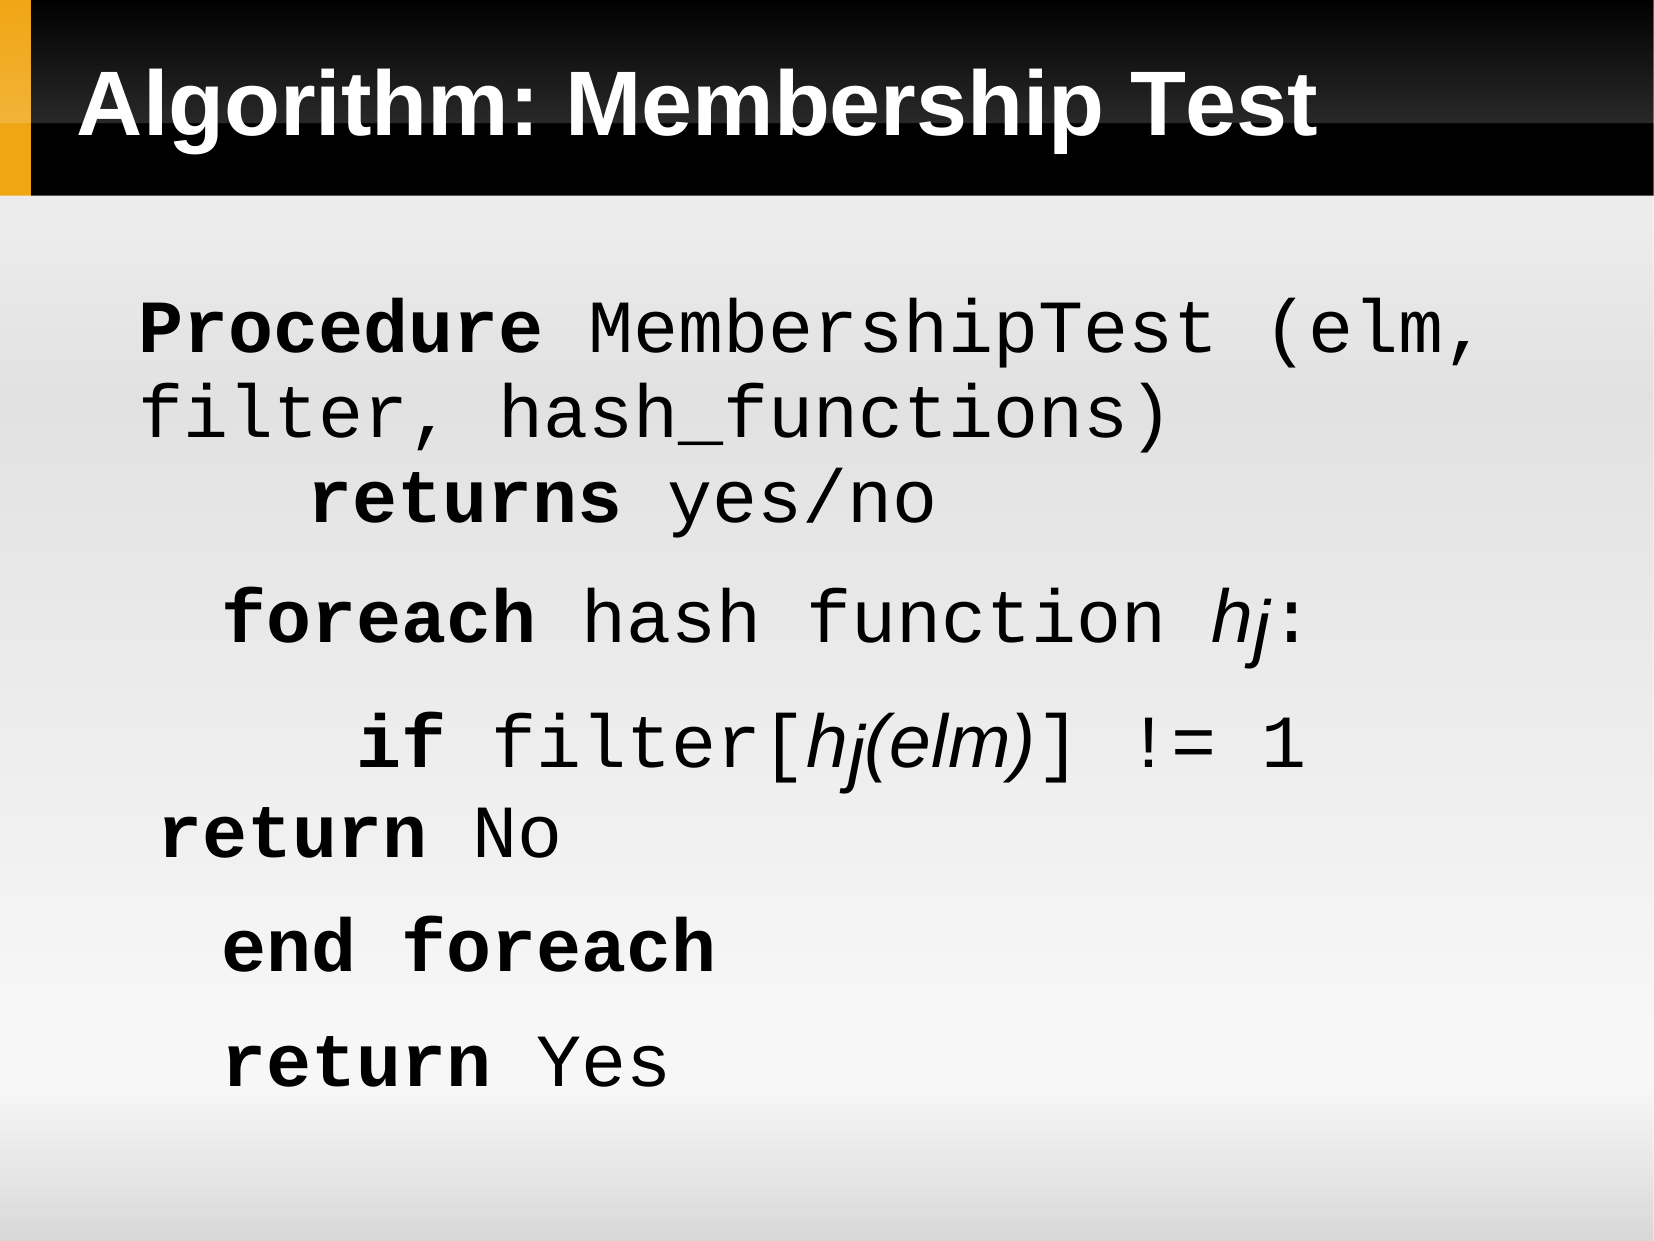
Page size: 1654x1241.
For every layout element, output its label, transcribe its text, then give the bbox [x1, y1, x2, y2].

list Procedure MembershipTest (elm, filter, hash_functions) returns yes/no foreach hash function hj: if filter[hj(elm)] != 1 return No end foreach return Yes [82, 290, 1571, 1109]
title Algorithm: Membership Test [76, 0, 1565, 208]
picture [0, 0, 1654, 1241]
